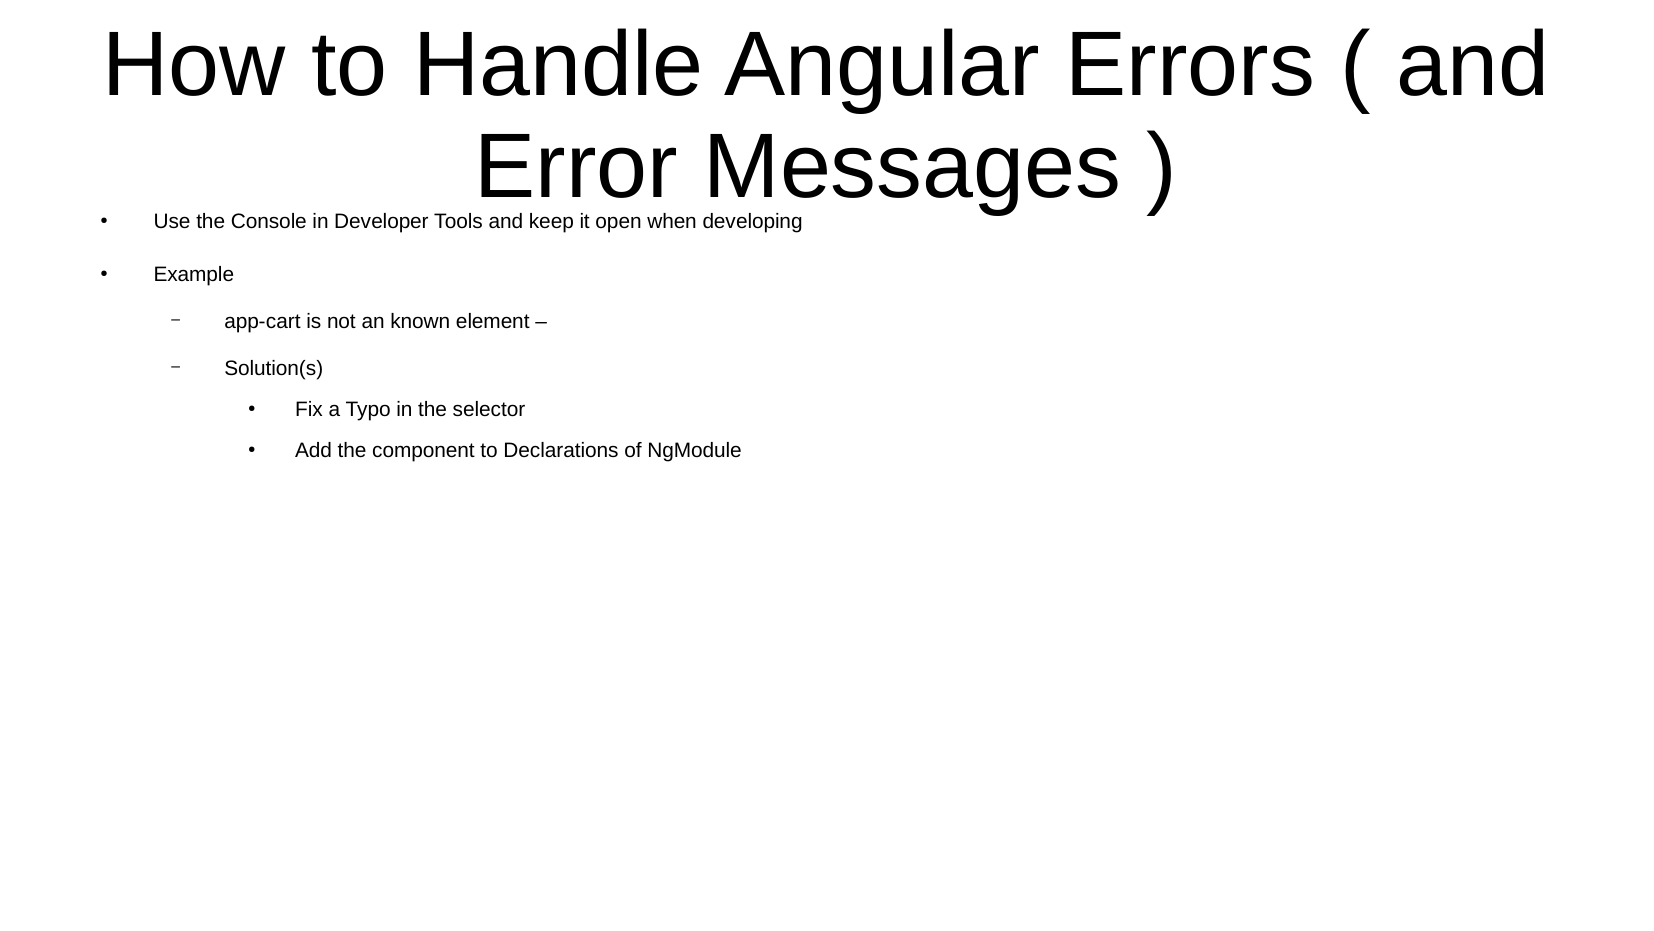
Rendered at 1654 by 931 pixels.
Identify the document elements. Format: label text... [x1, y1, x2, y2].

list Use the Console in Developer Tools and keep it open when developing Example app-cart is not an known element – Solution(s) Fix a Typo in the selector Add the component to Declarations of NgModule [82, 210, 1636, 916]
title How to Handle Angular Errors ( and Error Messages ) [82, 12, 1571, 210]
